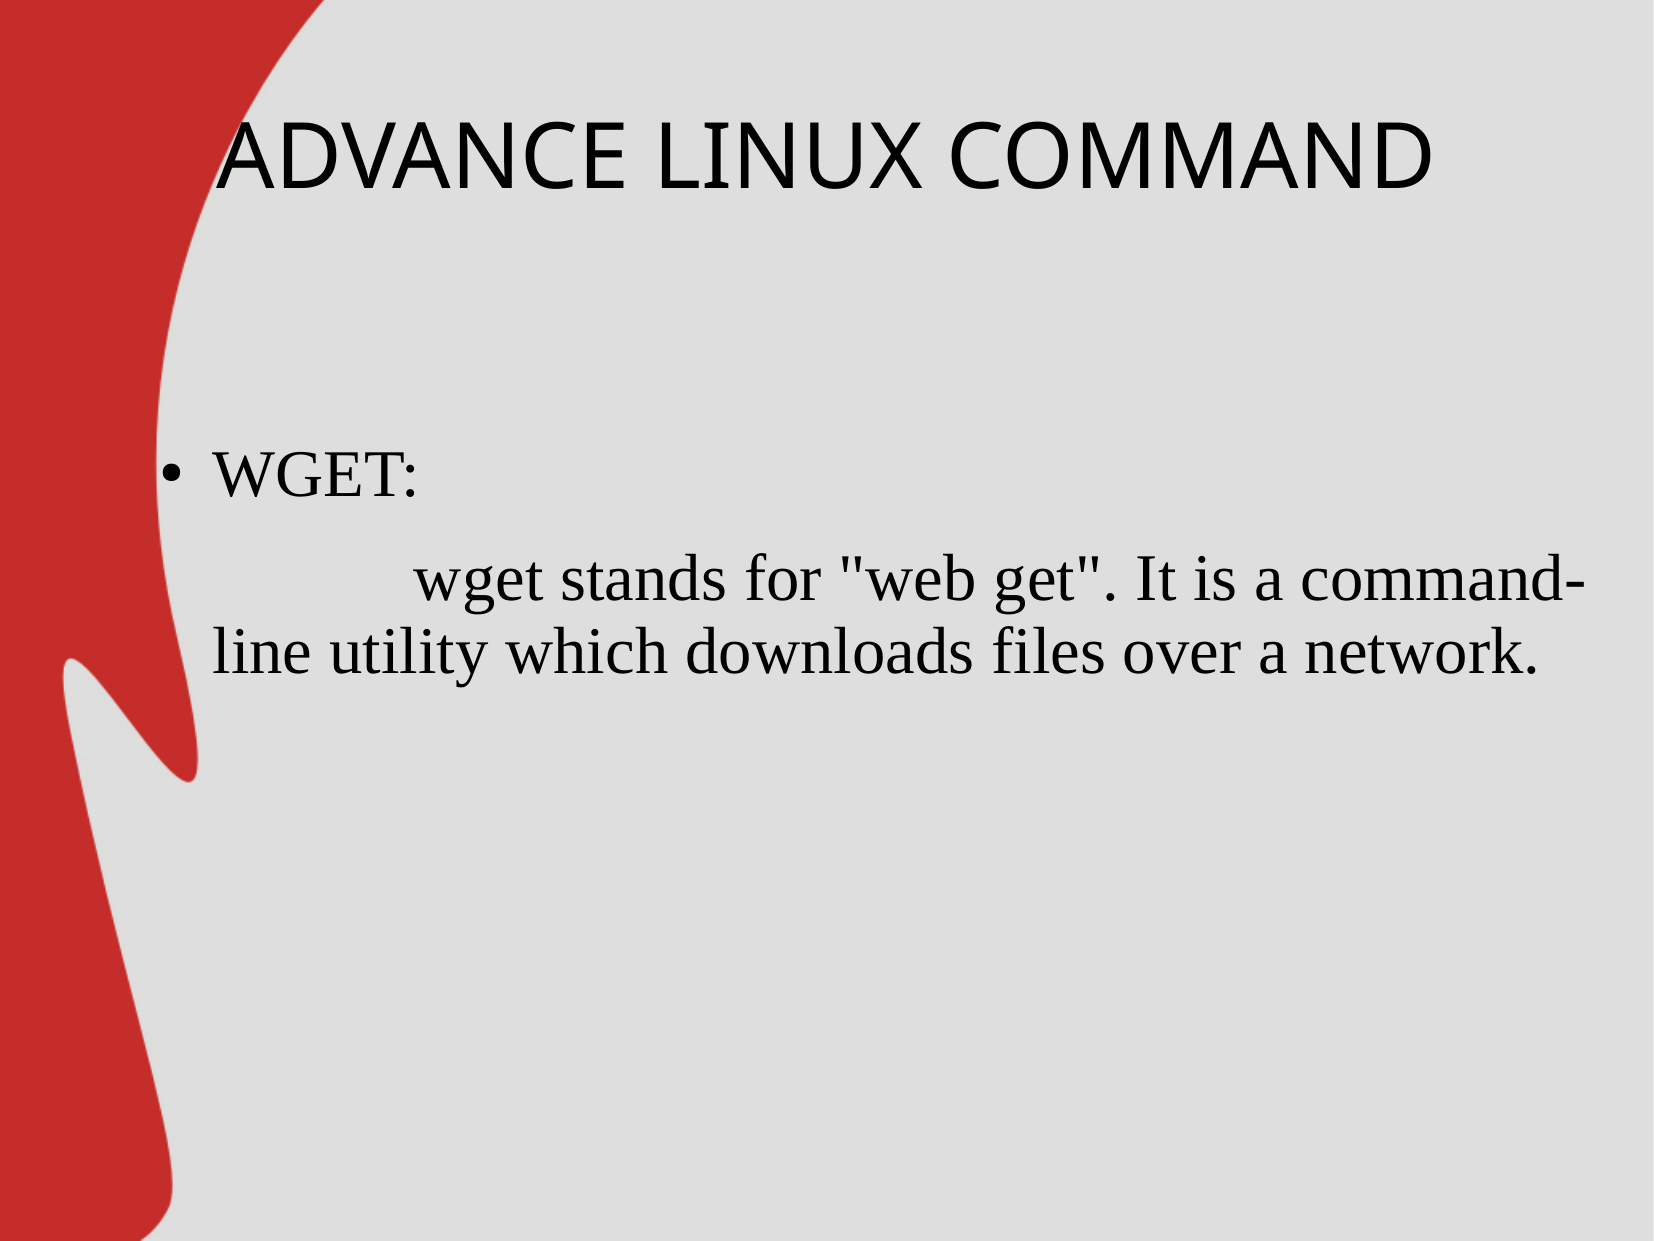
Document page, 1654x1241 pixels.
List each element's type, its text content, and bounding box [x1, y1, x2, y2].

picture [0, 0, 1654, 1241]
list WGET: wget stands for "web get". It is a command-line utility which downloads files over a network. [141, 437, 1630, 844]
title ADVANCE LINUX COMMAND [82, 49, 1571, 257]
